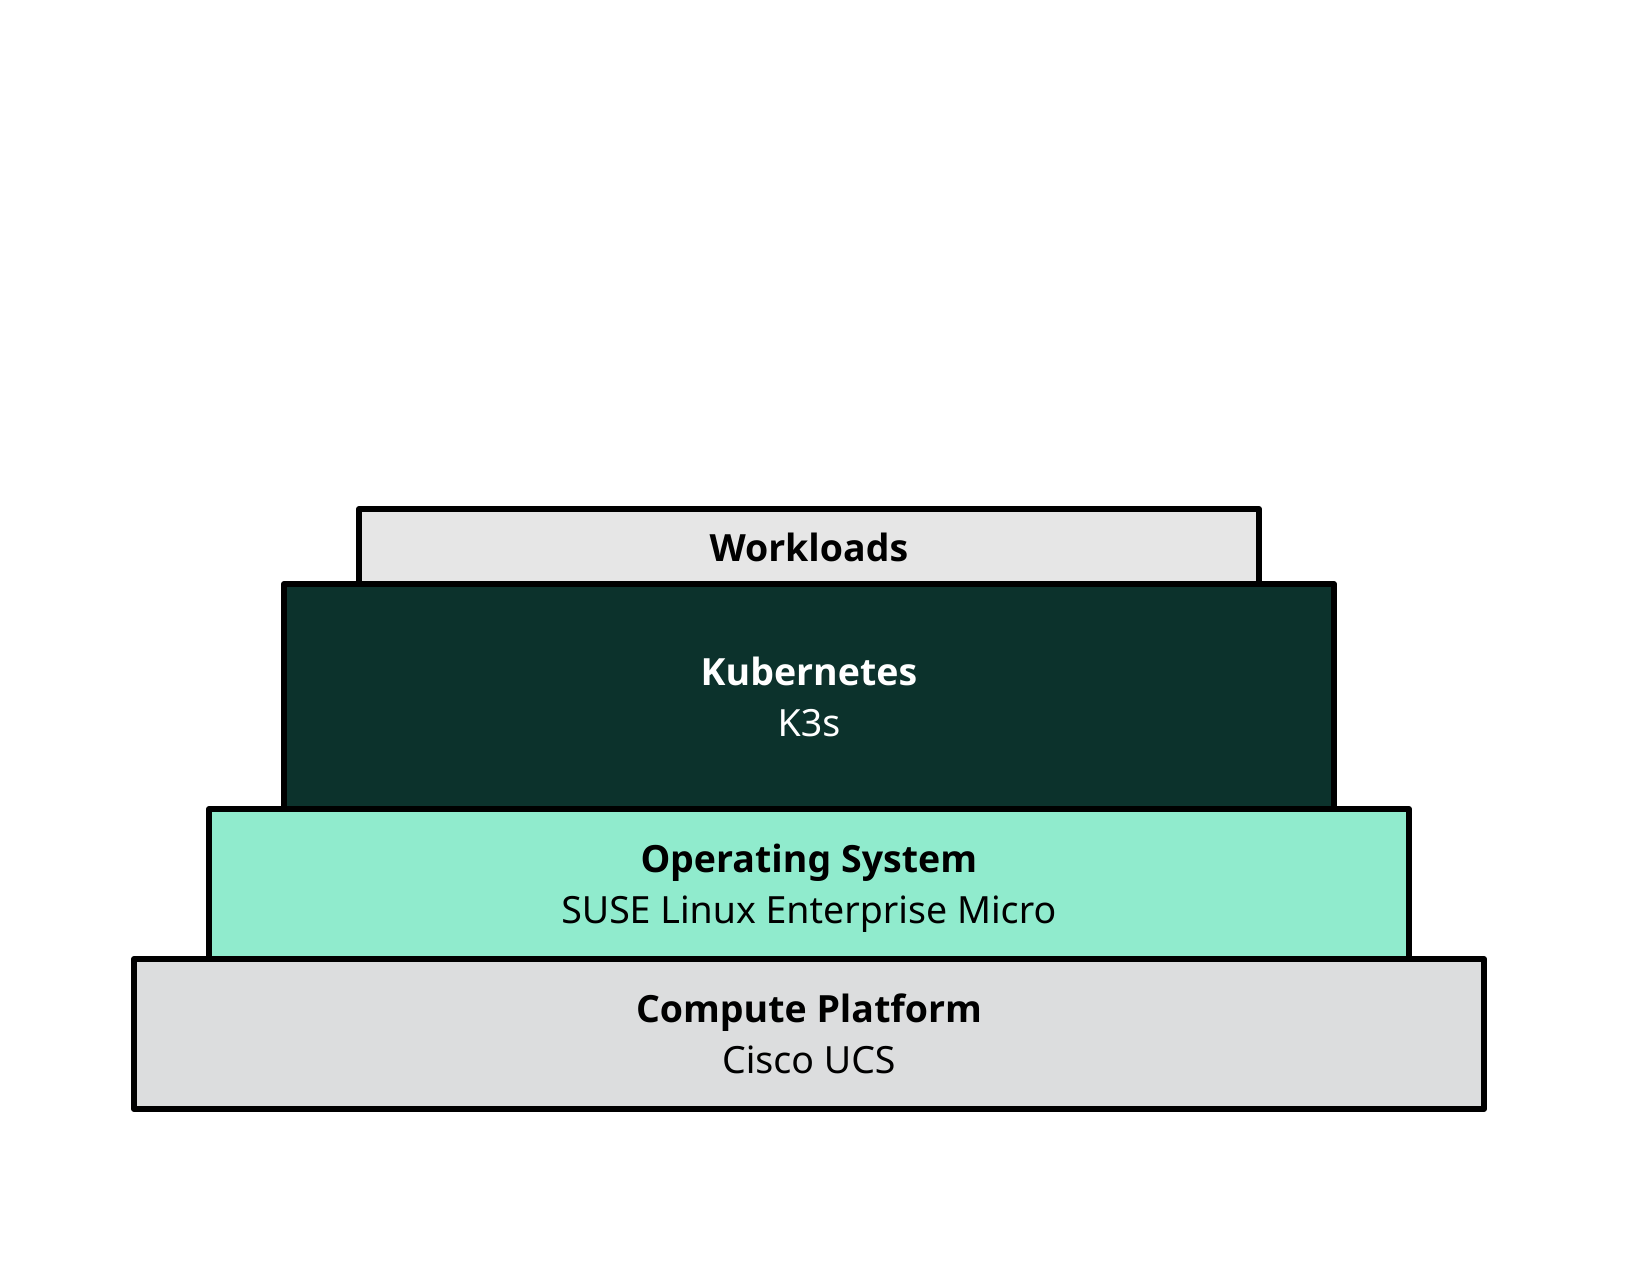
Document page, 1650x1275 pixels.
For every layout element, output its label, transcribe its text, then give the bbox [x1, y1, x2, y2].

text_box Compute Platform Cisco UCS [134, 959, 1485, 1110]
text_box Workloads [359, 509, 1260, 585]
text_box Operating System SUSE Linux Enterprise Micro [209, 809, 1410, 960]
text_box Kubernetes K3s [284, 584, 1335, 810]
